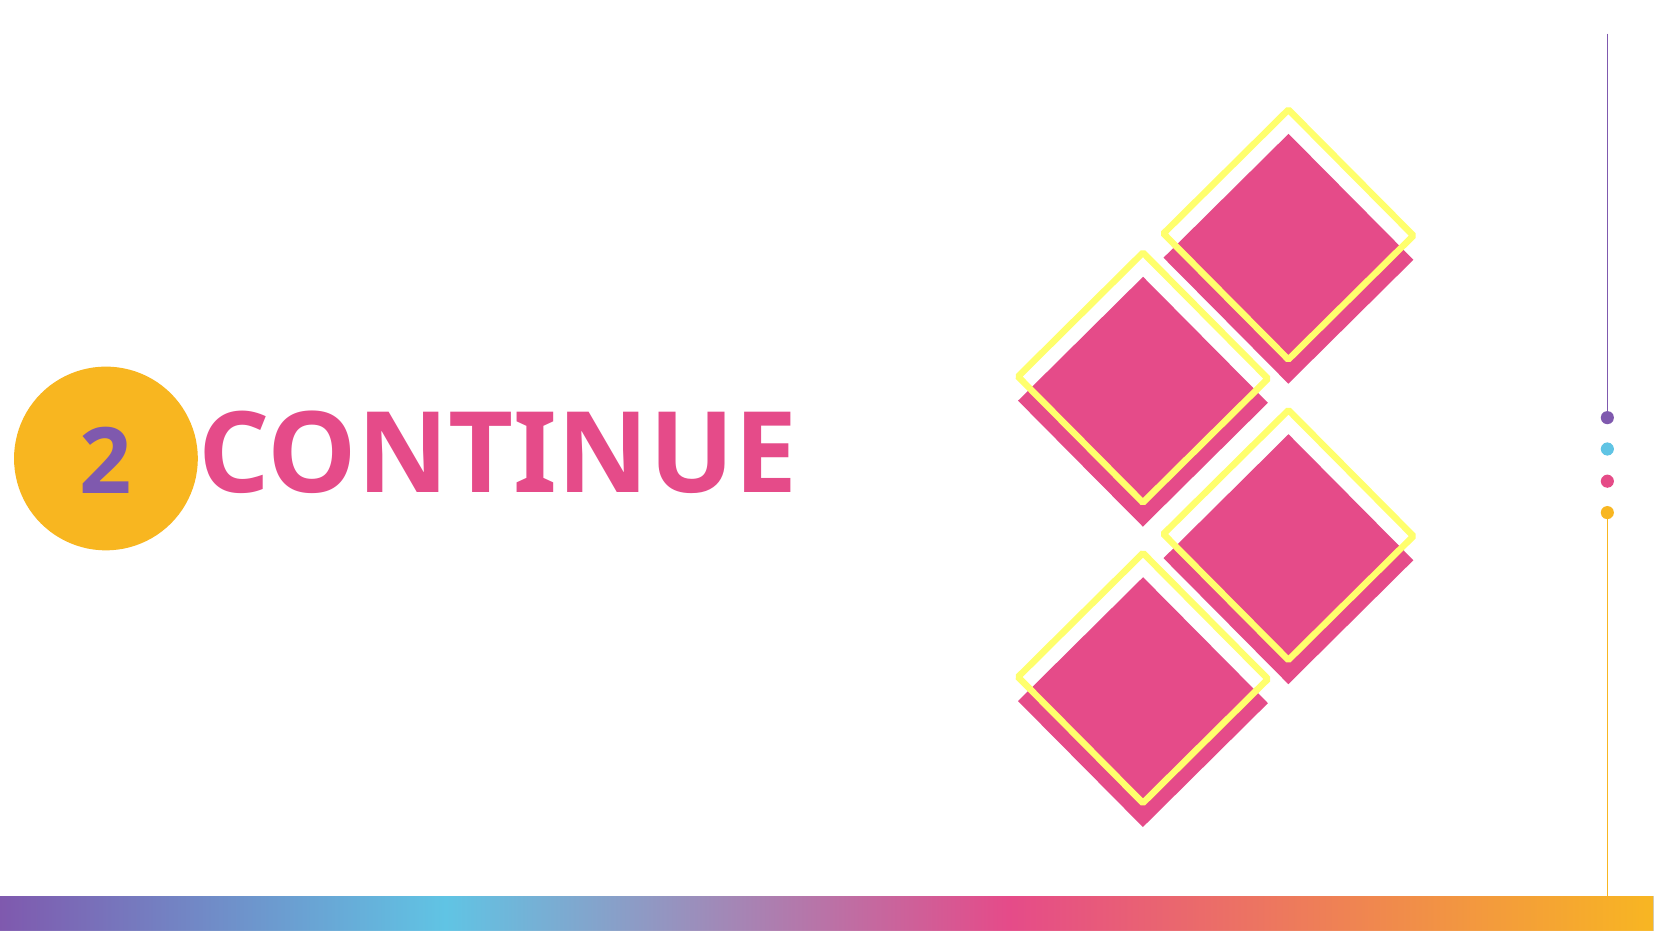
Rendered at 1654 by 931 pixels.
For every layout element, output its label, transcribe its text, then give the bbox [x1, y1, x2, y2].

title CONTINUE [196, 295, 798, 602]
picture [0, 896, 1654, 931]
text_box 2 [14, 366, 196, 551]
